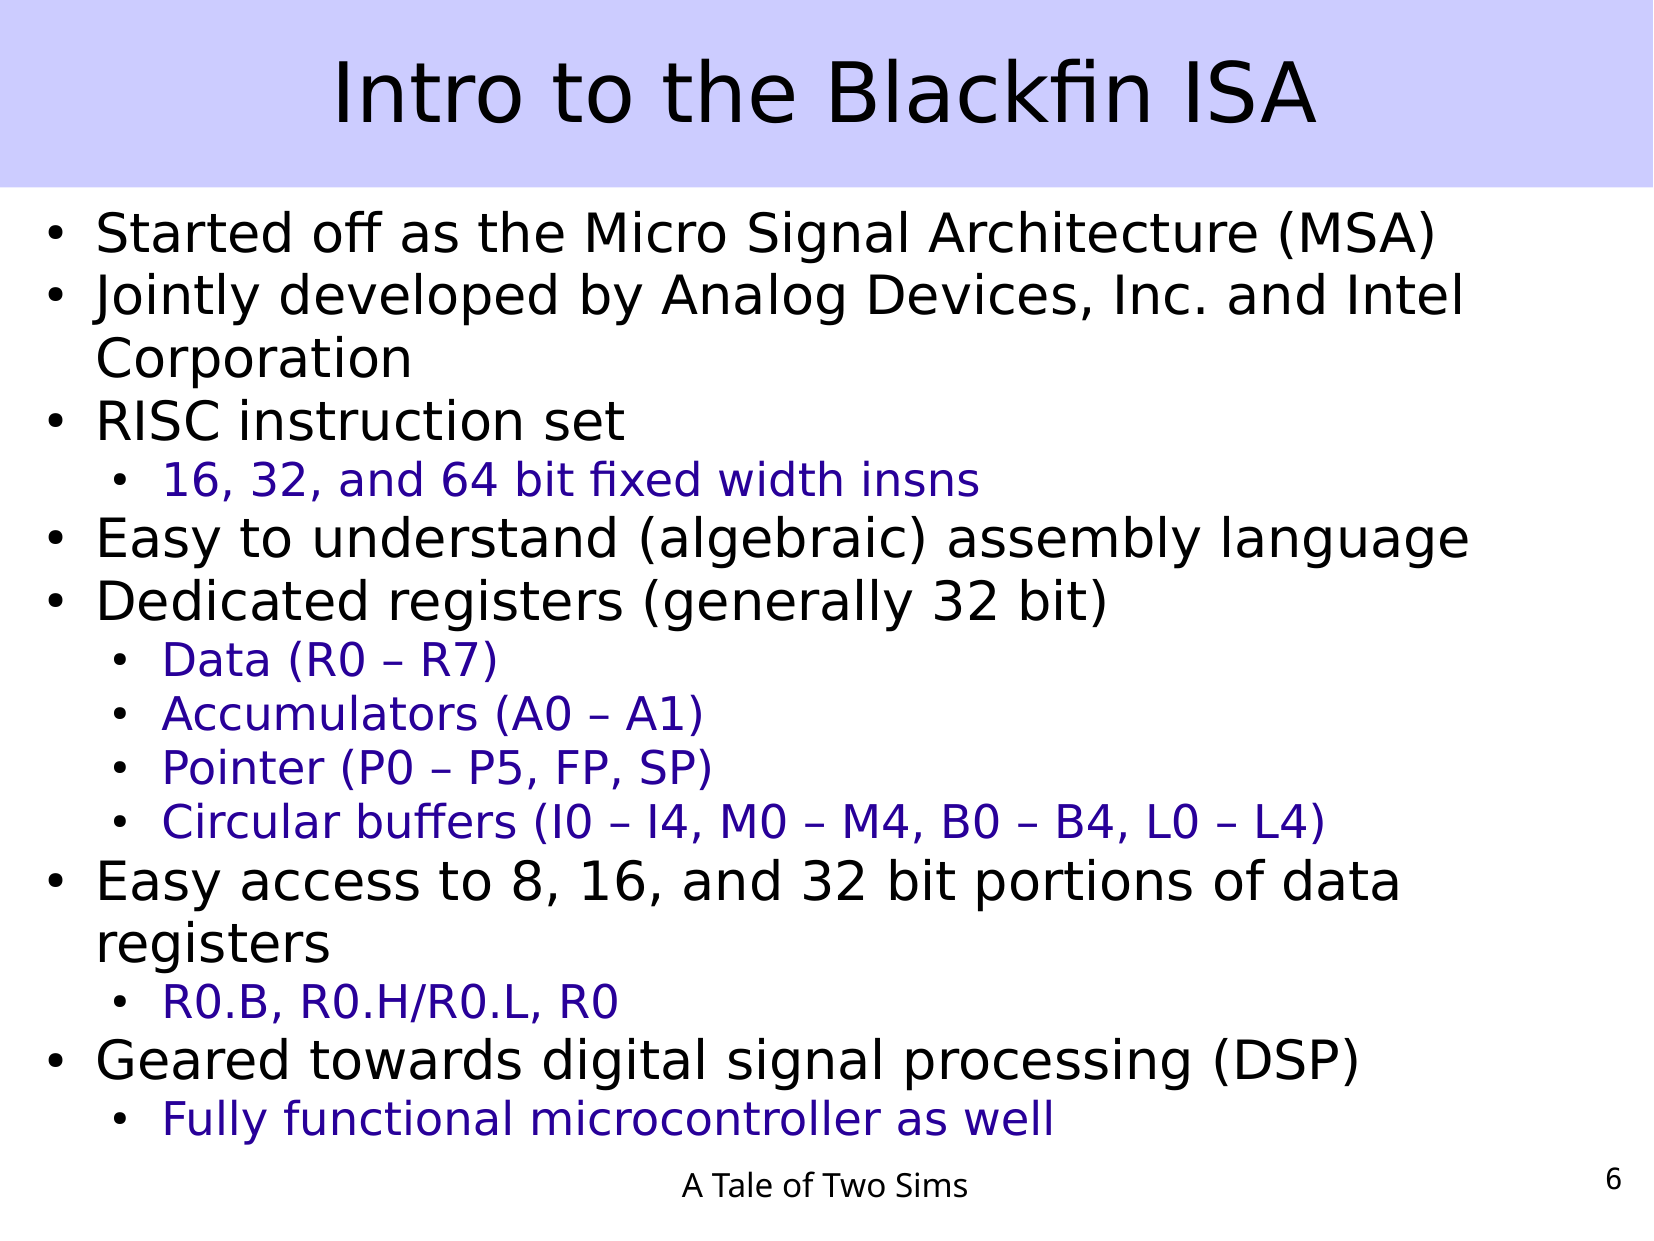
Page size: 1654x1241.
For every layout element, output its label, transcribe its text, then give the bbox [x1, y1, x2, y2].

list Started off as the Micro Signal Architecture (MSA) Jointly developed by Analog Devices, Inc. and Intel Corporation RISC instruction set 16, 32, and 64 bit fixed width insns Easy to understand (algebraic) assembly language Dedicated registers (generally 32 bit) Data (R0 – R7) Accumulators (A0 – A1) Pointer (P0 – P5, FP, SP) Circular buffers (I0 – I4, M0 – M4, B0 – B4, L0 – L4) Easy access to 8, 16, and 32 bit portions of data registers R0.B, R0.H/R0.L, R0 Geared towards digital signal processing (DSP) Fully functional microcontroller as well [29, 201, 1620, 1151]
title Intro to the Blackfin ISA [0, 0, 1651, 188]
